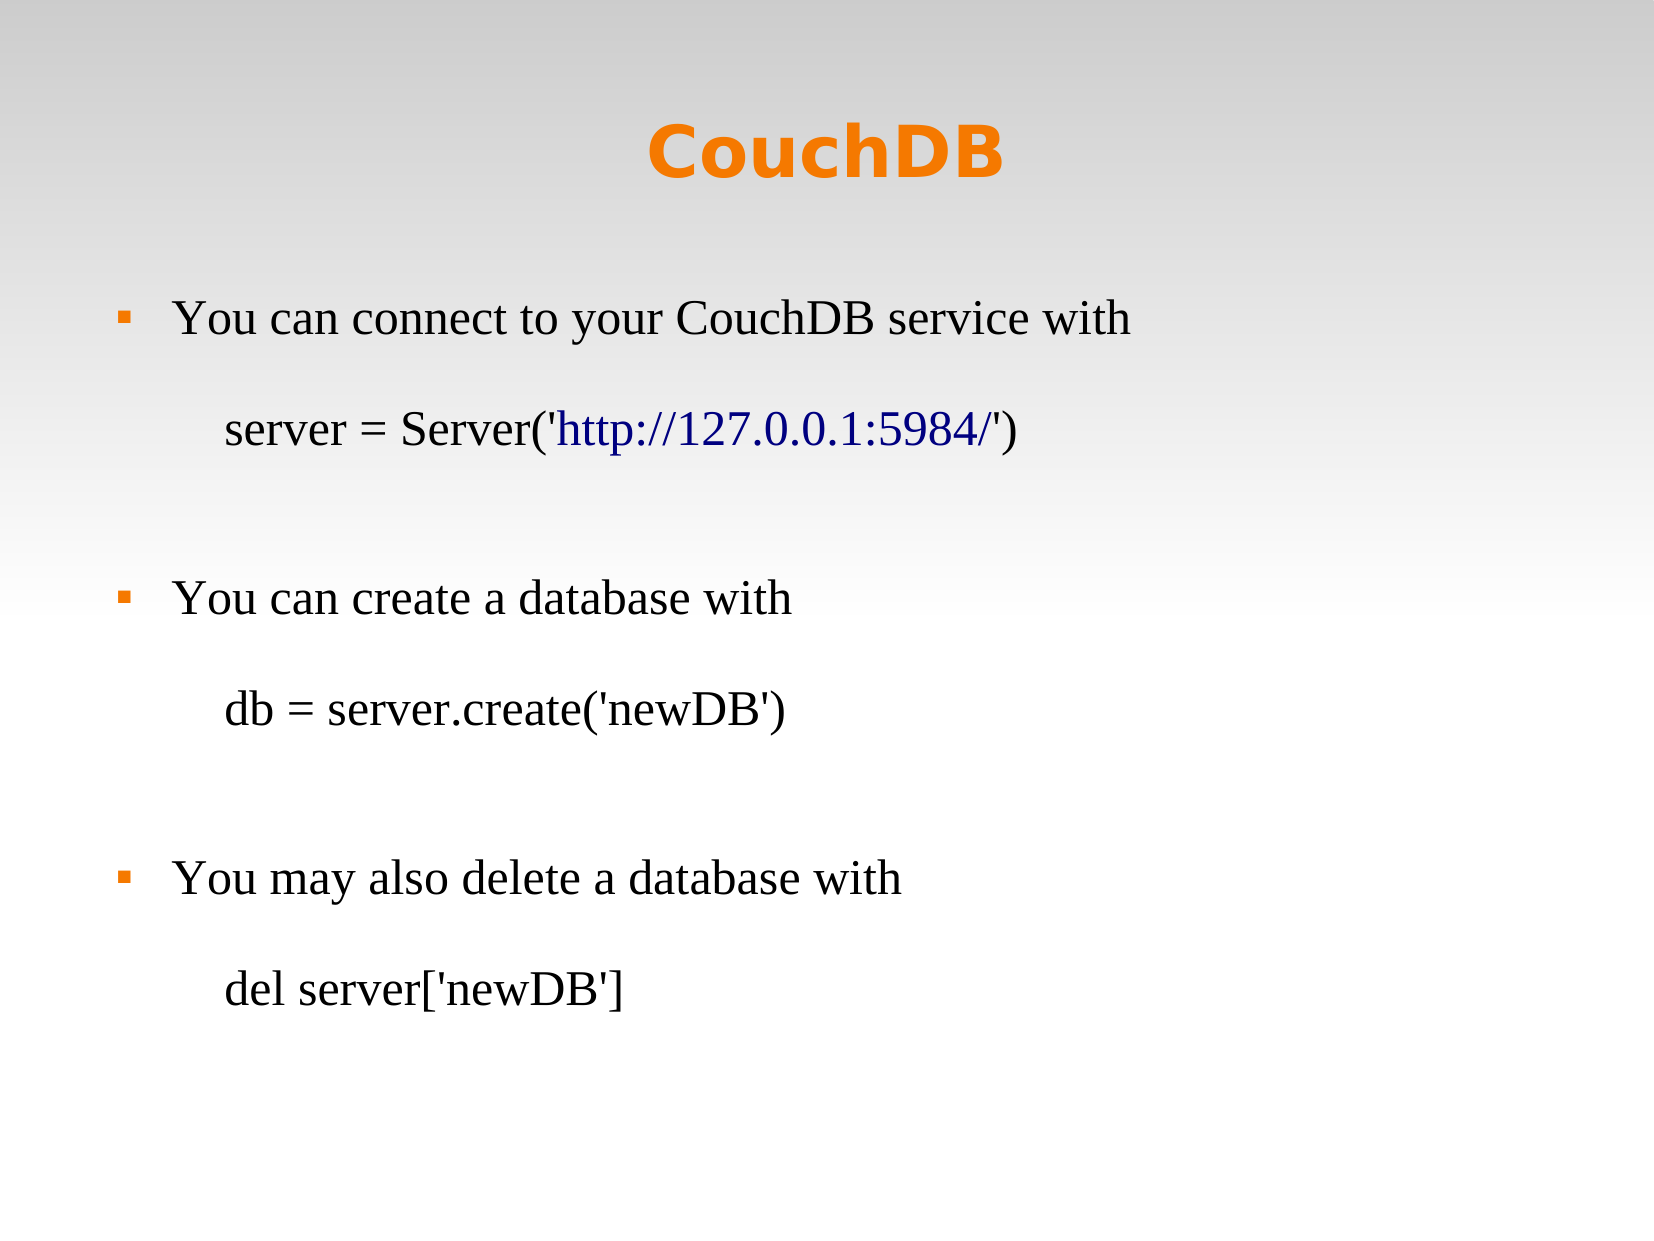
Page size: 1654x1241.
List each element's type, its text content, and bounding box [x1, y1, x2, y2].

title CouchDB [82, 49, 1571, 257]
list You can connect to your CouchDB service with server = Server('http://127.0.0.1:5984/') You can create a database with db = server.create('newDB') You may also delete a database with del server['newDB'] [82, 290, 1571, 1164]
